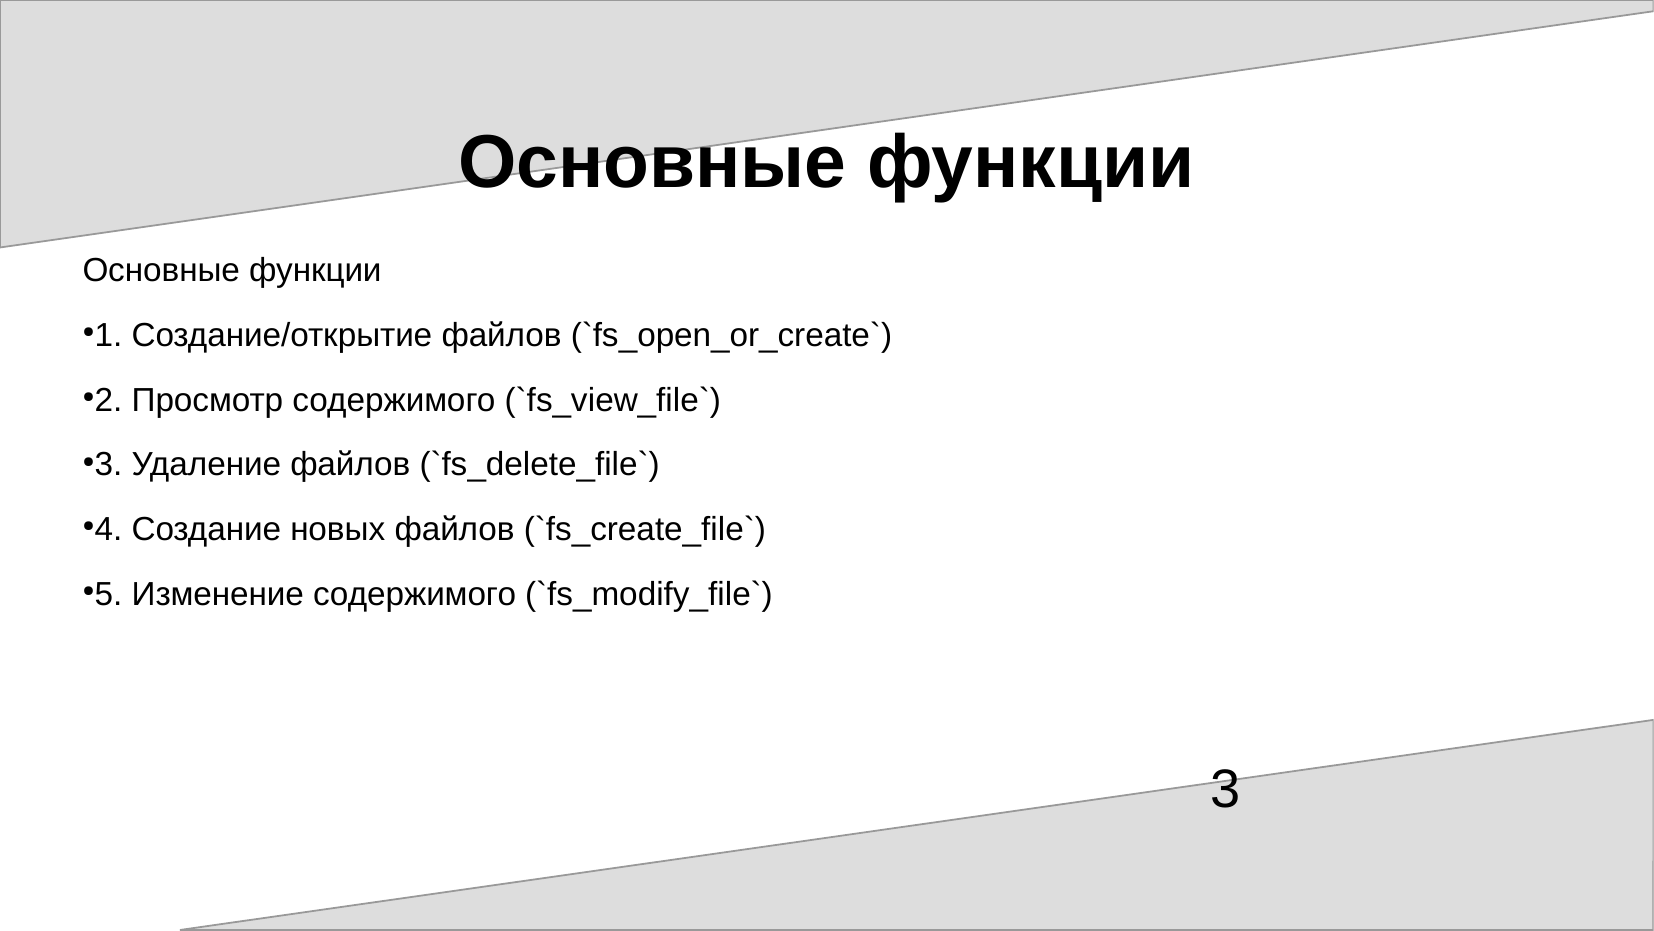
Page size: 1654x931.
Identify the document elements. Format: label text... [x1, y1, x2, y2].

title Основные функции [88, 79, 1565, 236]
list Основные функции 1. Создание/открытие файлов (`fs_open_or_create`) 2. Просмотр содержимого (`fs_view_file`) 3. Удаление файлов (`fs_delete_file`) 4. Создание новых файлов (`fs_create_file`) 5. Изменение содержимого (`fs_modify_file`) [82, 248, 1538, 789]
text_box [1210, 752, 1624, 818]
